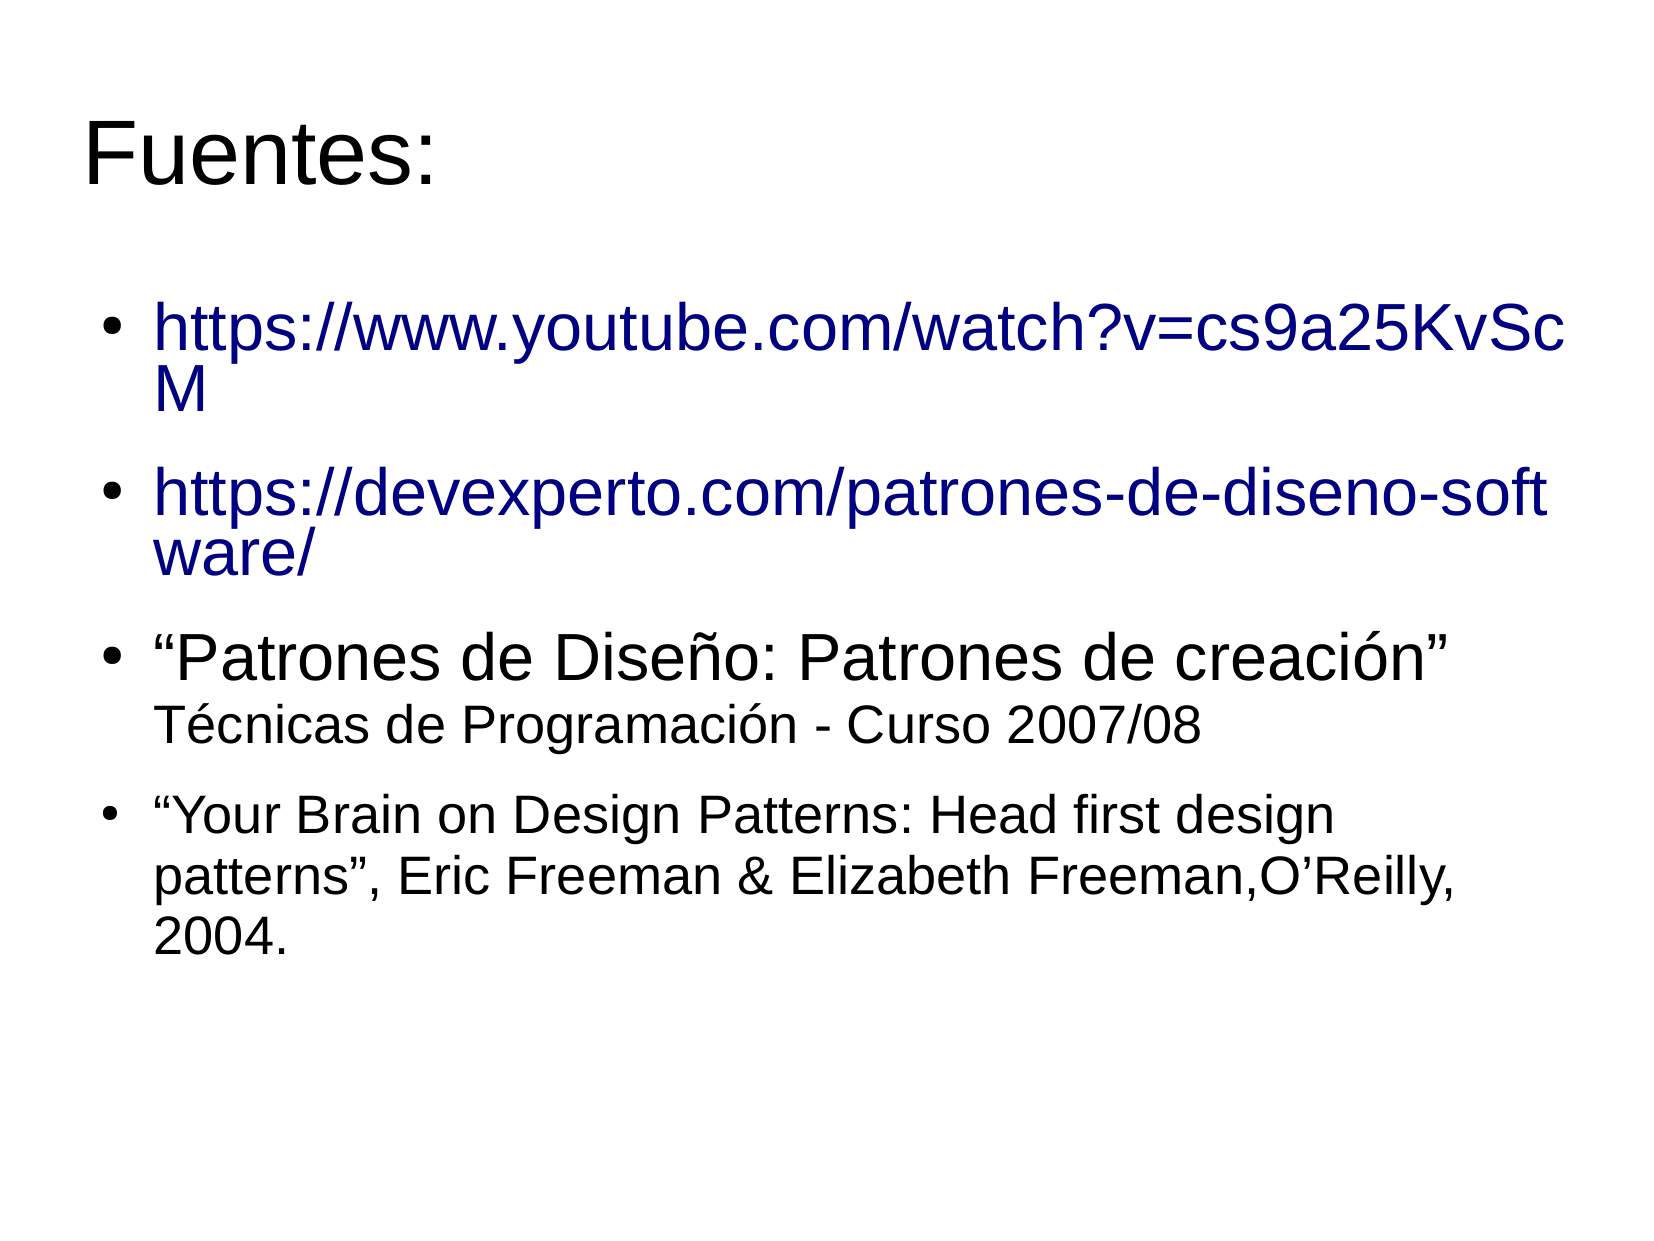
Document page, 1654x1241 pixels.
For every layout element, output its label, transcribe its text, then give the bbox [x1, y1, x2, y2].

title Fuentes: [82, 49, 1571, 257]
list https://www.youtube.com/watch?v=cs9a25KvScM https://devexperto.com/patrones-de-diseno-software/ “Patrones de Diseño: Patrones de creación” Técnicas de Programación - Curso 2007/08 “Your Brain on Design Patterns: Head first design patterns”, Eric Freeman & Elizabeth Freeman,O’Reilly, 2004. [82, 290, 1571, 1010]
